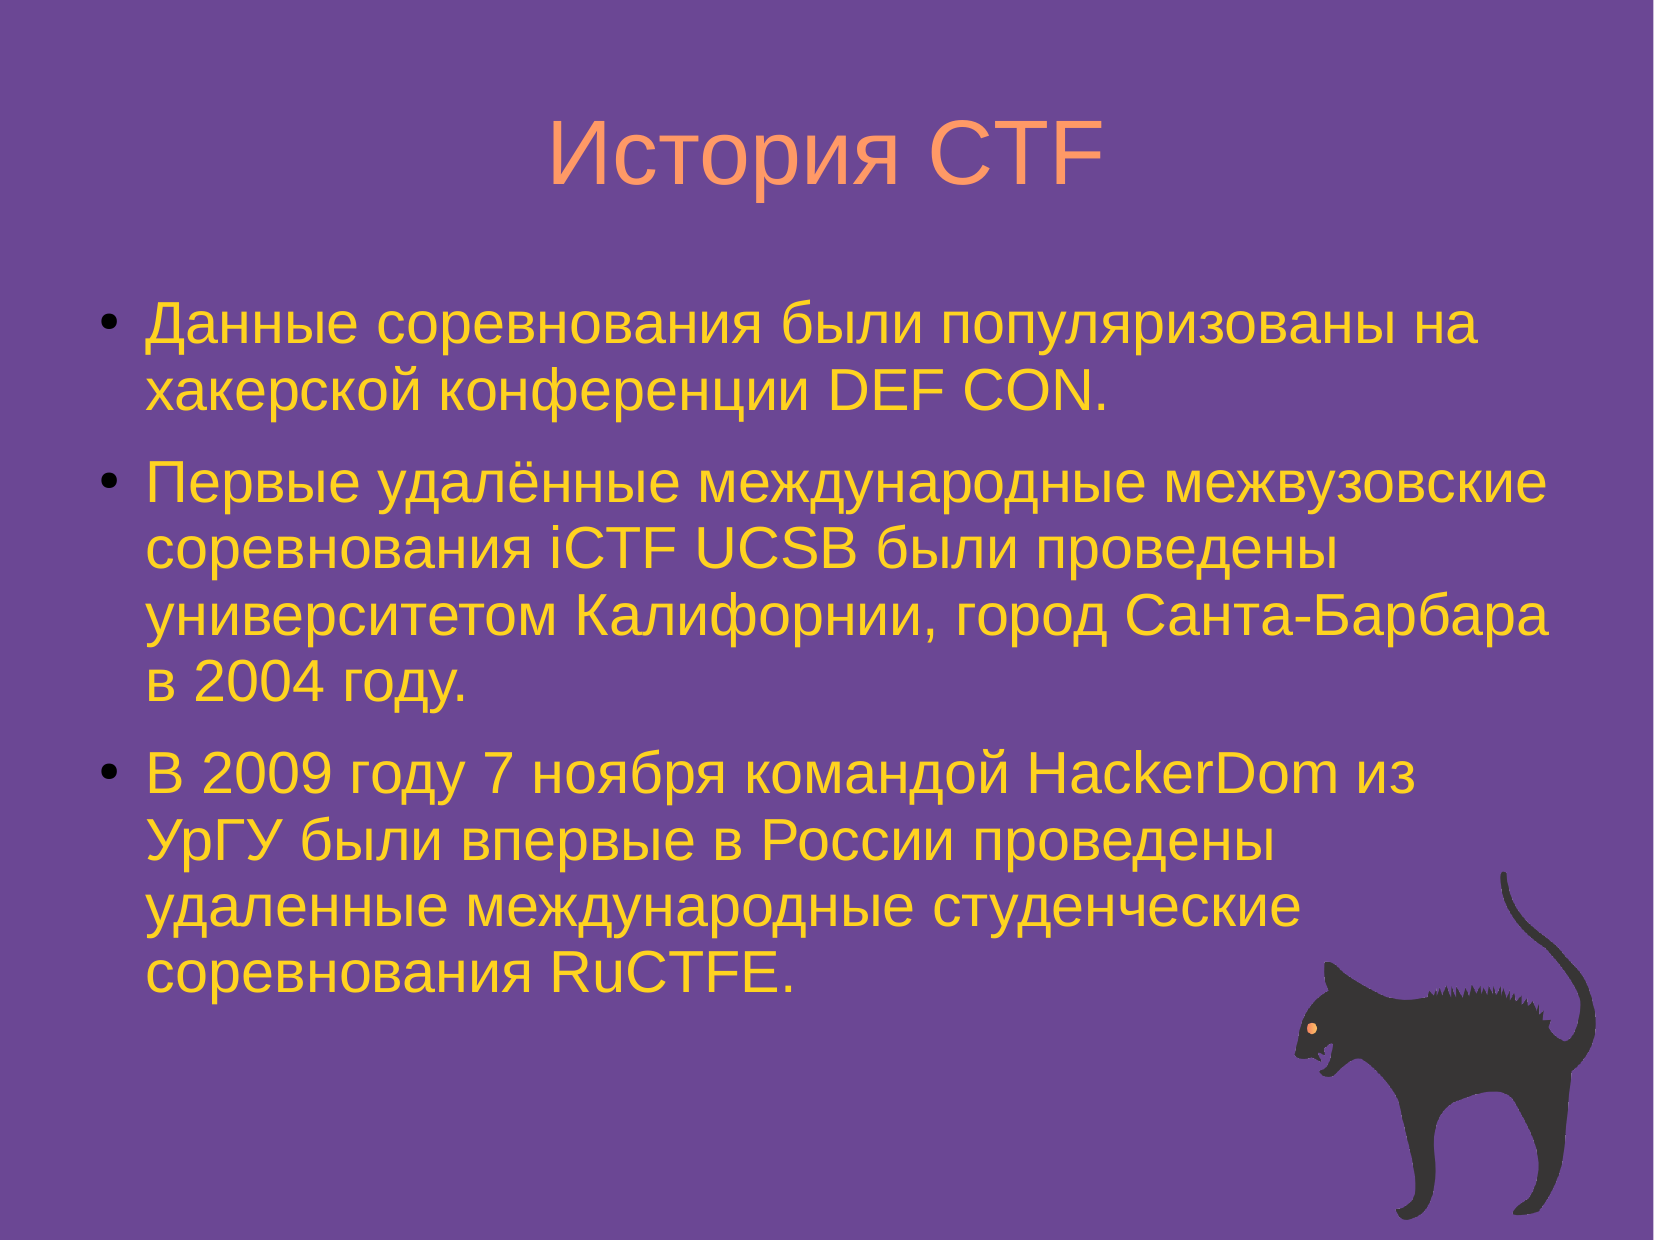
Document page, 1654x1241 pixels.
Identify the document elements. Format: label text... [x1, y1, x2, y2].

title История CTF [82, 49, 1571, 257]
picture [1263, 862, 1645, 1241]
list Данные соревнования были популяризованы на хакерской конференции DEF CON. Первые удалённые международные межвузовские соревнования iCTF UCSB были проведены университетом Калифорнии, город Санта-Барбара в 2004 году. В 2009 году 7 ноября командой HackerDom из УрГУ были впервые в России проведены удаленные международные студенческие соревнования RuCTFE. [82, 290, 1571, 1010]
